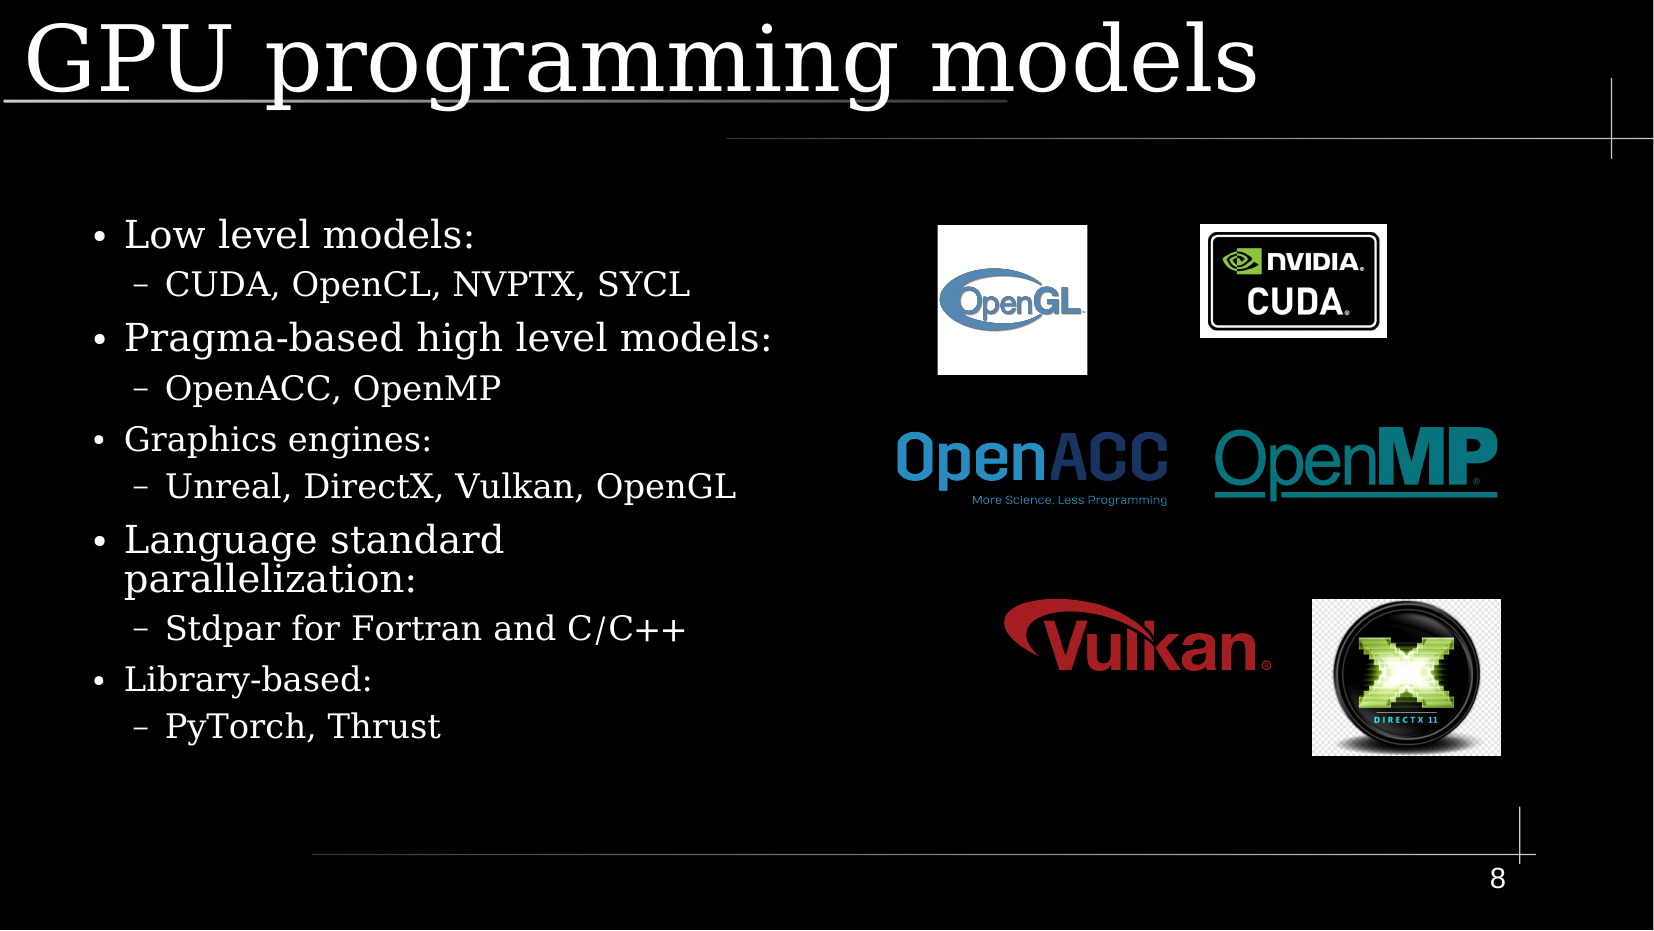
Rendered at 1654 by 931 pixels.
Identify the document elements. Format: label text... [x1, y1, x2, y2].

title GPU programming models [23, 11, 1589, 119]
picture [937, 225, 1088, 376]
picture [999, 594, 1276, 676]
picture [862, 396, 1510, 539]
list Low level models: CUDA, OpenCL, NVPTX, SYCL Pragma-based high level models: OpenACC, OpenMP Graphics engines: Unreal, DirectX, Vulkan, OpenGL Language standard parallelization: Stdpar for Fortran and C/C++ Library-based: PyTorch, Thrust [82, 217, 809, 758]
picture [1200, 224, 1387, 338]
picture [1312, 599, 1501, 756]
